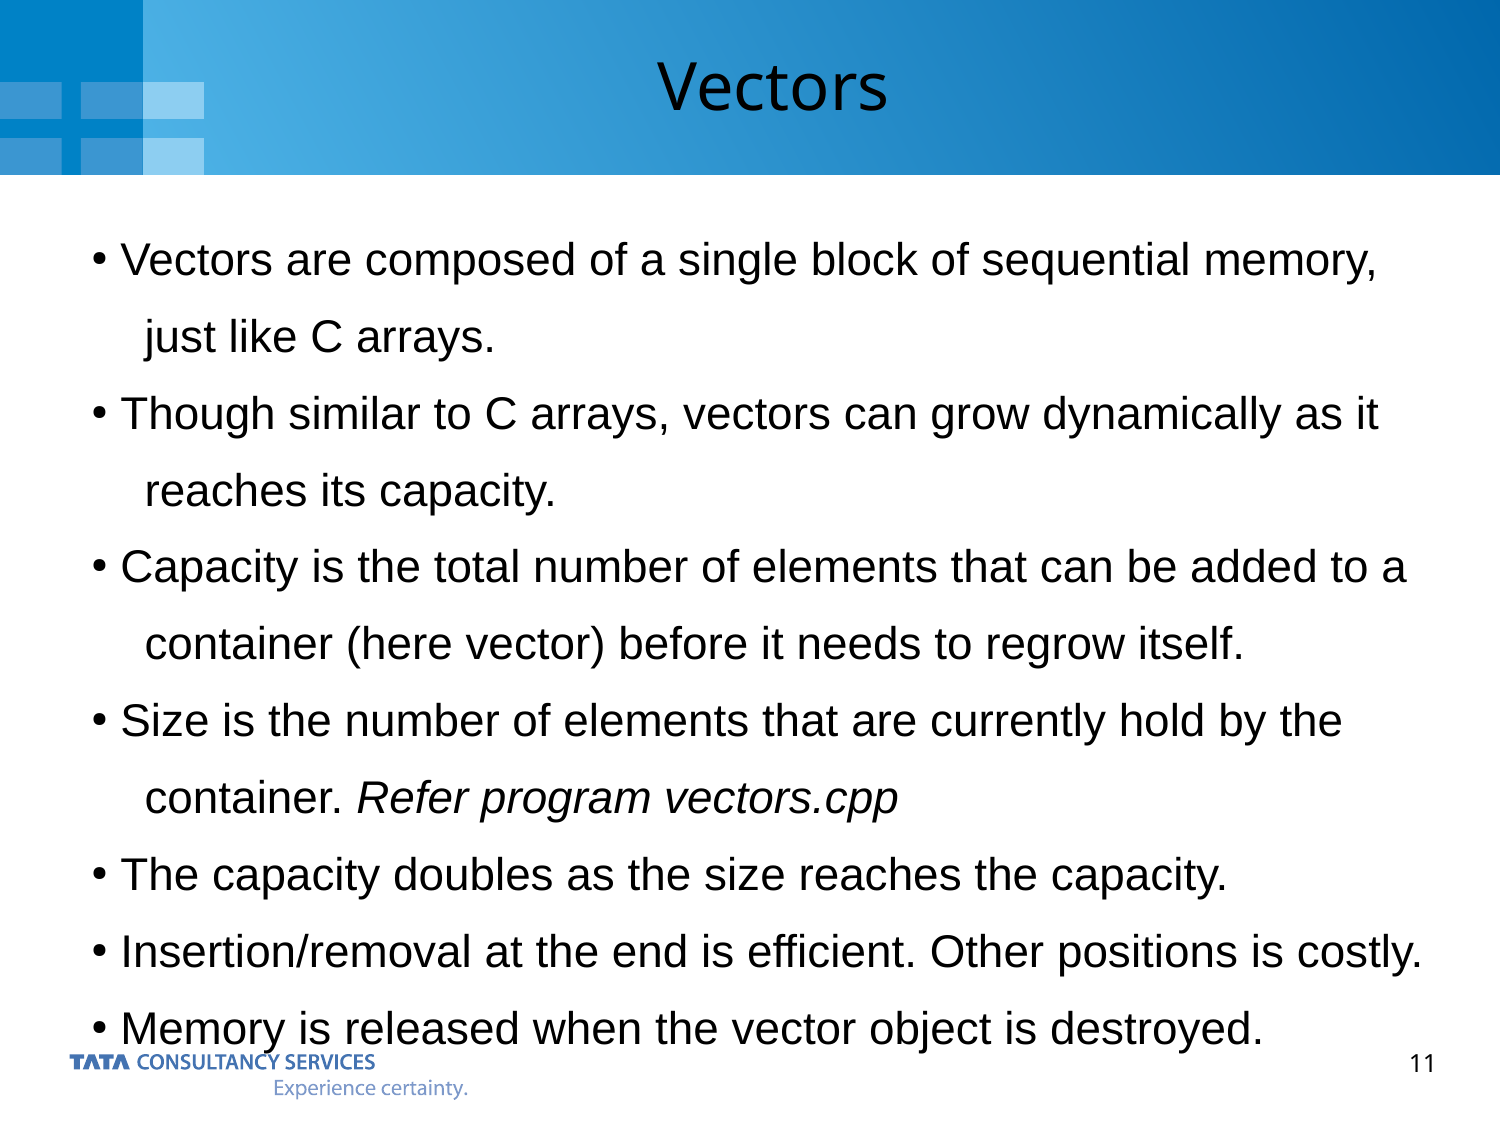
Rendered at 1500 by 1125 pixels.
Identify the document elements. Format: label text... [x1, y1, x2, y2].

text_box Vectors are composed of a single block of sequential memory, just like C arrays. Though similar to C arrays, vectors can grow dynamically as it reaches its capacity. Capacity is the total number of elements that can be added to a container (here vector) before it needs to regrow itself. Size is the number of elements that are currently hold by the container. Refer program vectors.cpp The capacity doubles as the size reaches the capacity. Insertion/removal at the end is efficient. Other positions is costly. Memory is released when the vector object is destroyed. [59, 200, 1453, 1040]
text_box Vectors [200, 1, 1347, 166]
